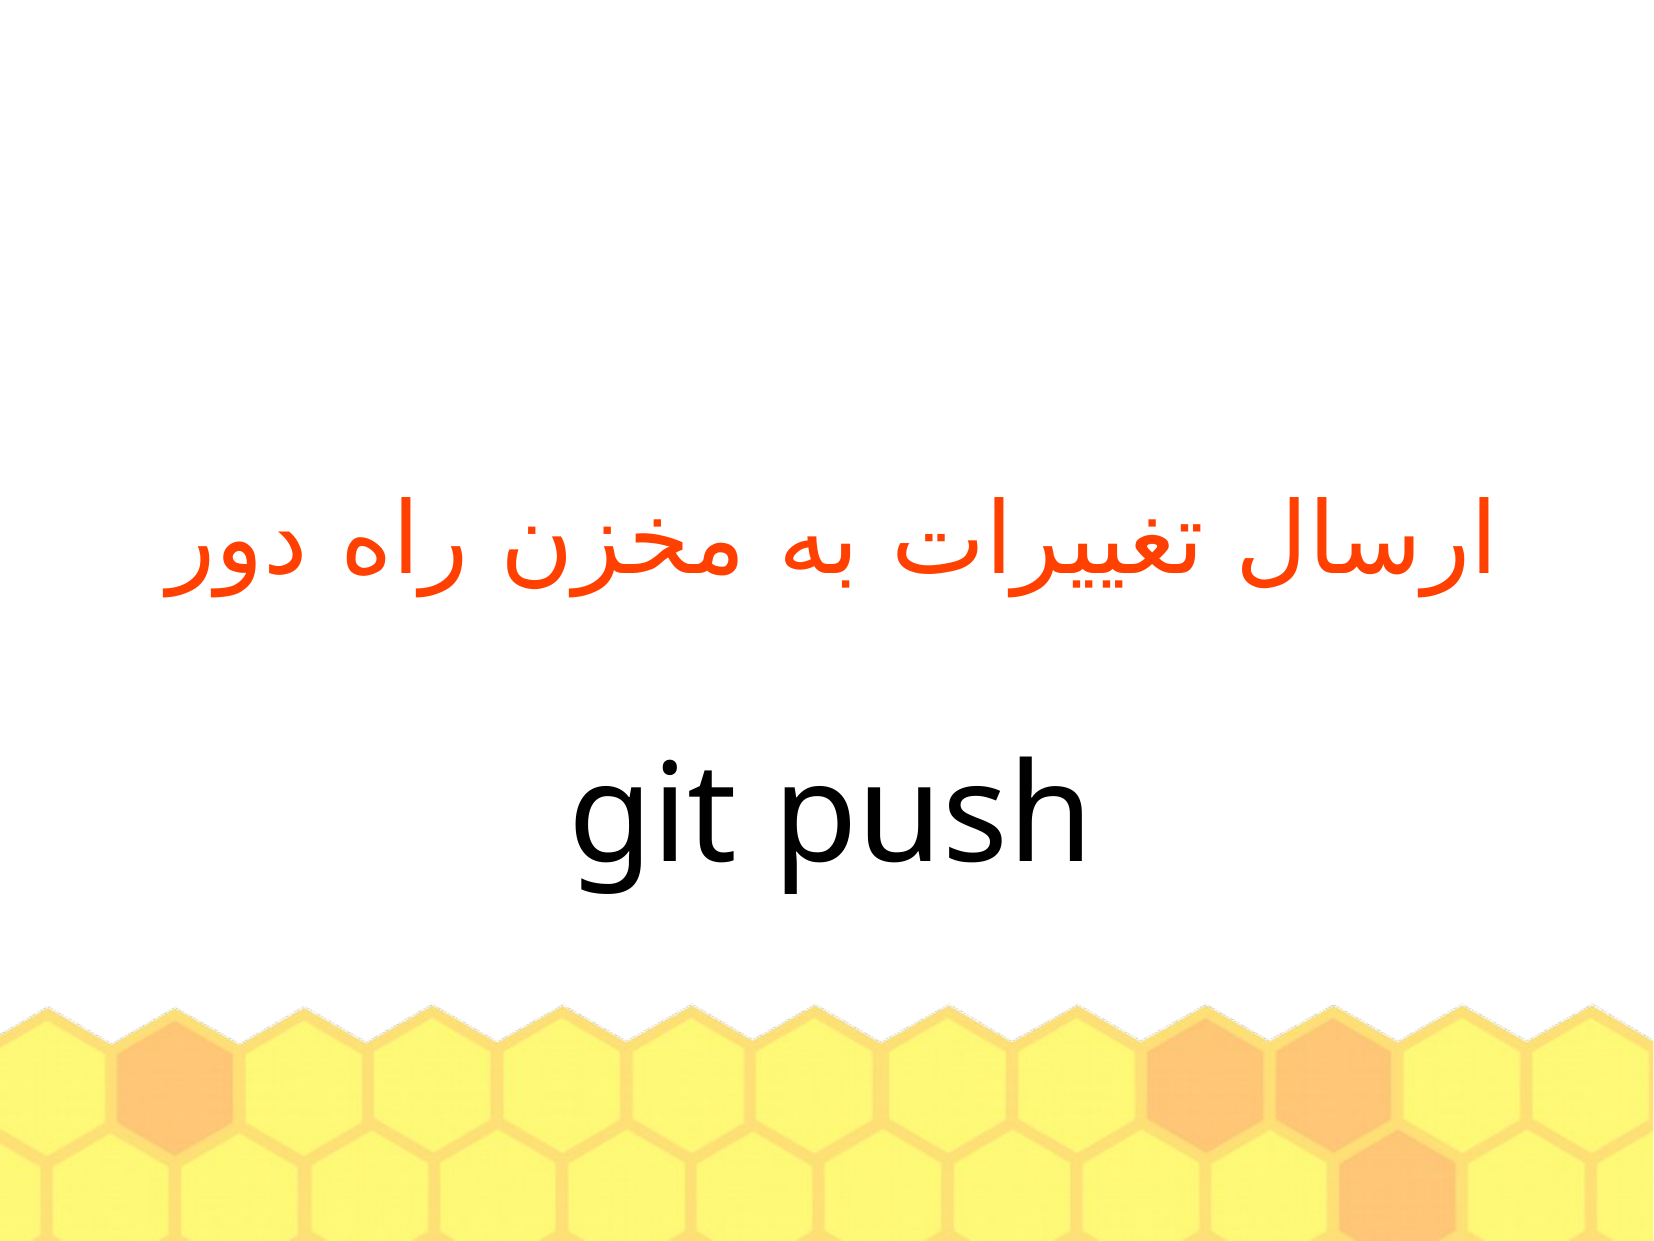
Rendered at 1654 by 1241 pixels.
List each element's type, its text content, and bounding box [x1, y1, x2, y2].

picture [0, 1001, 1654, 1241]
title ارسال تغییرات به مخزن راه دور [90, 435, 1579, 643]
title git push [86, 705, 1576, 913]
